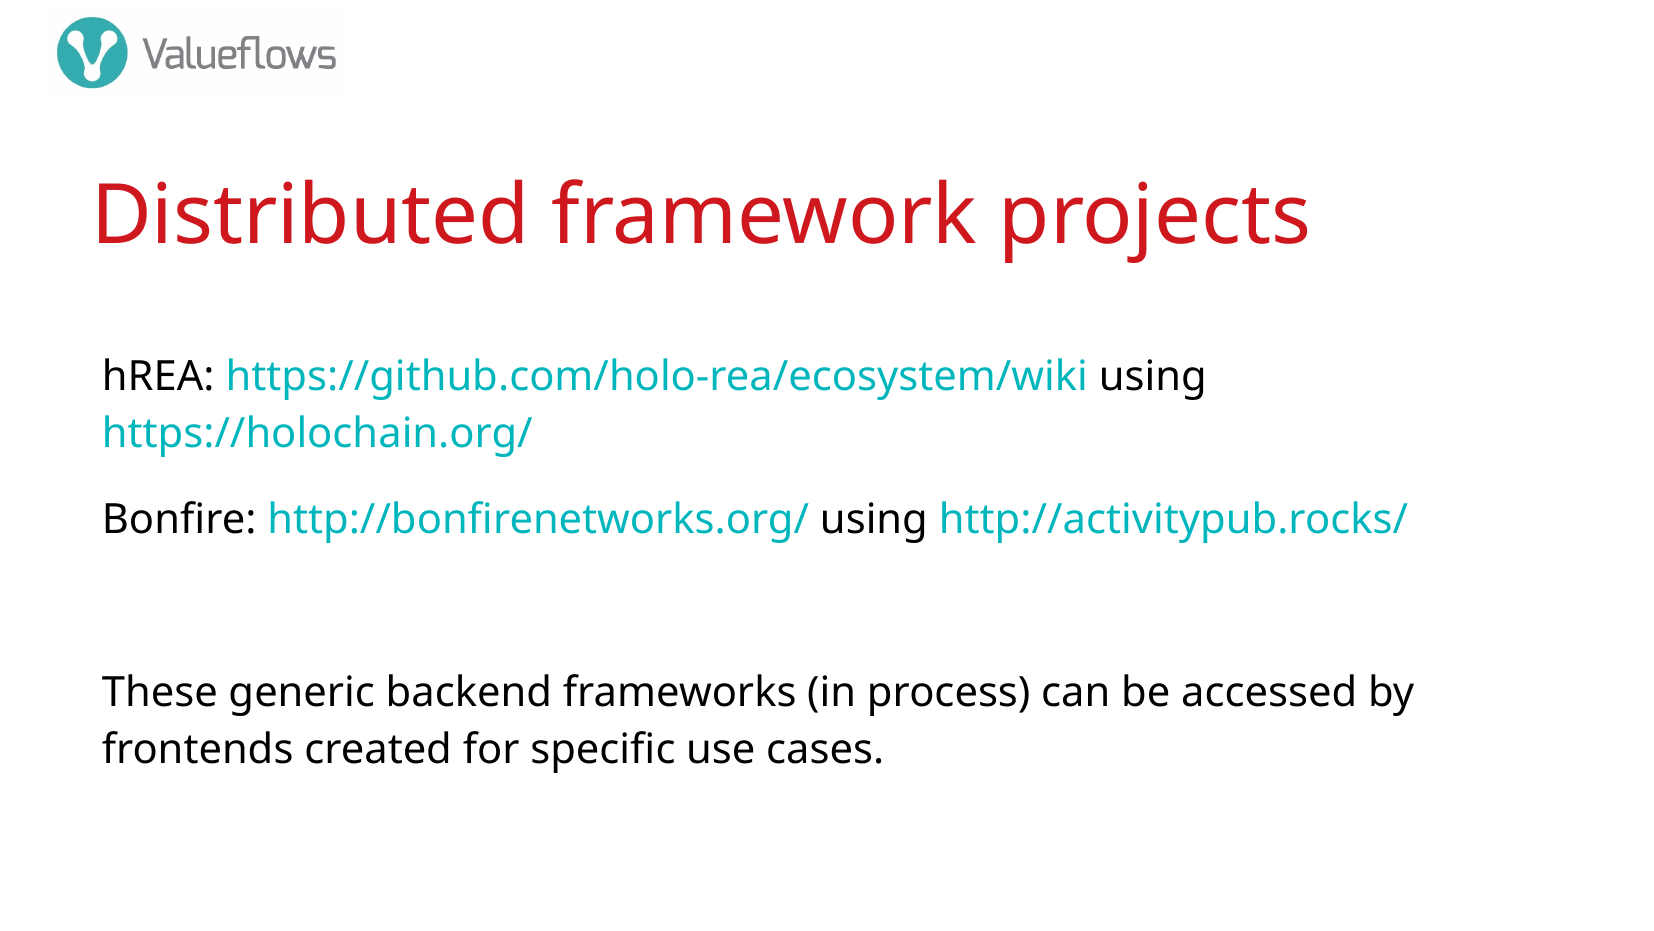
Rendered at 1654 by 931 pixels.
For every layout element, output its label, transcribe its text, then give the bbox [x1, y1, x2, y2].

list hREA: https://github.com/holo-rea/ecosystem/wiki using https://holochain.org/ Bonfire: http://bonfirenetworks.org/ using http://activitypub.rocks/ These generic backend frameworks (in process) can be accessed by frontends created for specific use cases. [101, 329, 1591, 931]
text_box Distributed framework projects [76, 147, 1636, 329]
picture [47, 6, 346, 97]
